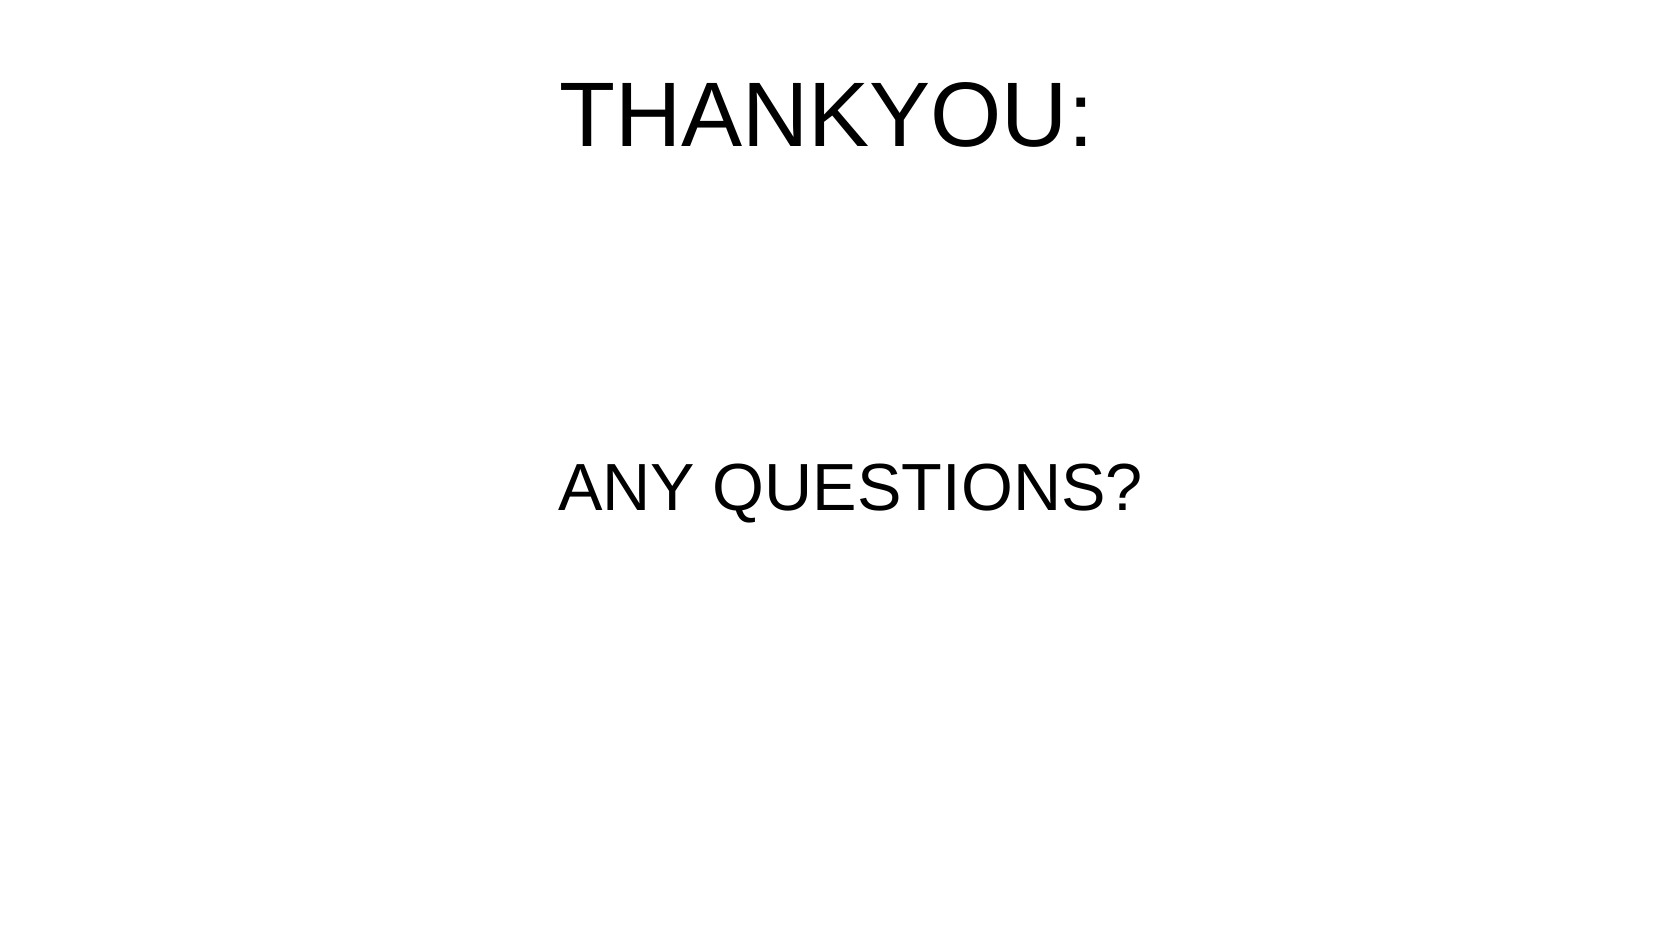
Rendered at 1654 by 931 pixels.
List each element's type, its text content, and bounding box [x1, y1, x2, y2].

list ANY QUESTIONS? [487, 450, 1388, 826]
title THANKYOU: [82, 37, 1571, 193]
